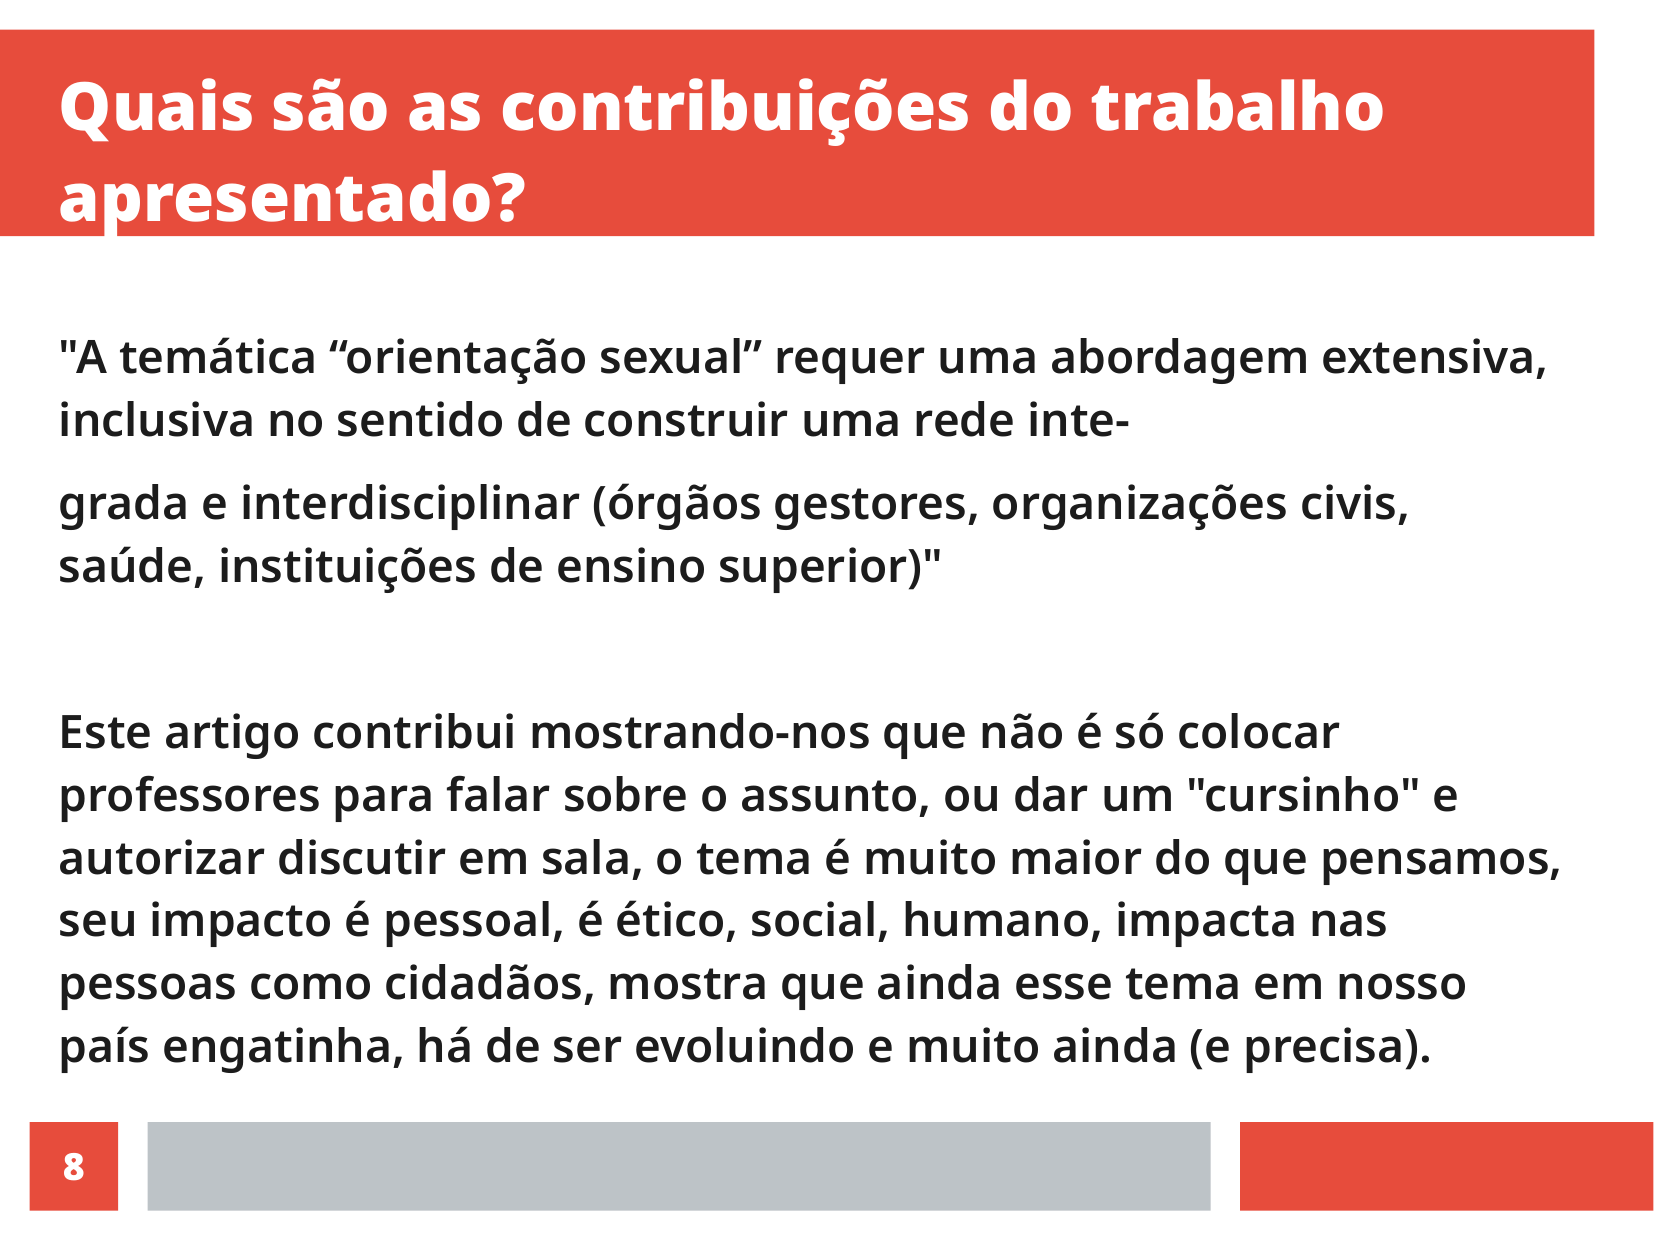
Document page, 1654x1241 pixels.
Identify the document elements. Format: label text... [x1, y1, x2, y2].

list "A temática “orientação sexual” requer uma abordagem extensiva, inclusiva no sentido de construir uma rede inte- grada e interdisciplinar (órgãos gestores, organizações civis, saúde, instituições de ensino superior)" Este artigo contribui mostrando-nos que não é só colocar professores para falar sobre o assunto, ou dar um "cursinho" e autorizar discutir em sala, o tema é muito maior do que pensamos, seu impacto é pessoal, é ético, social, humano, impacta nas pessoas como cidadãos, mostra que ainda esse tema em nosso país engatinha, há de ser evoluindo e muito ainda (e precisa). [59, 324, 1565, 1093]
title Quais são as contribuições do trabalho apresentado? [59, 59, 1595, 207]
